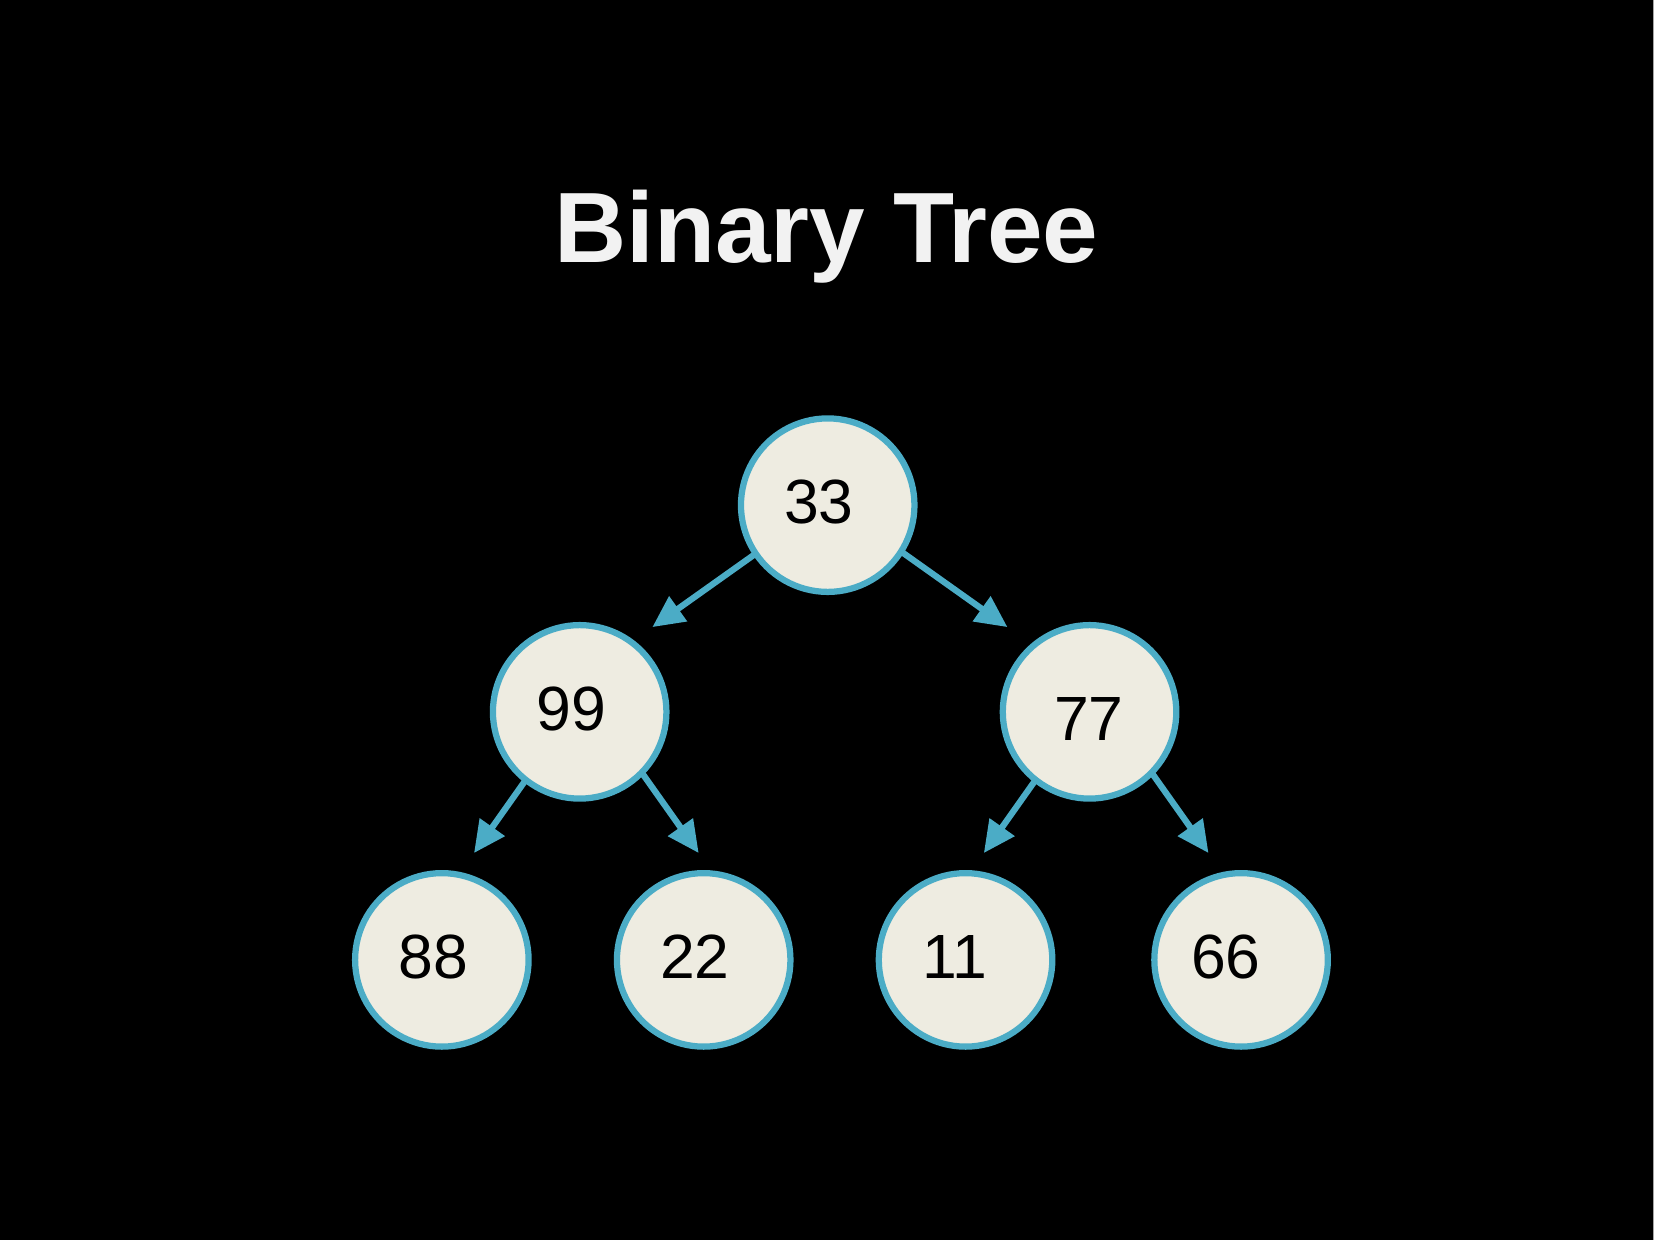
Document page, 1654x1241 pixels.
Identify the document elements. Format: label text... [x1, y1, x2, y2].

text_box [385, 1026, 498, 1047]
text_box [1002, 625, 1162, 783]
text_box [1050, 789, 1130, 799]
text_box 33 [769, 446, 904, 542]
text_box 88 [383, 900, 558, 1026]
text_box 66 [1176, 900, 1302, 997]
text_box [878, 873, 1029, 1024]
text_box [616, 873, 767, 1024]
text_box 22 [645, 900, 819, 1054]
text_box [355, 873, 505, 1024]
text_box [523, 778, 636, 799]
text_box 99 [521, 652, 685, 778]
text_box Binary Tree [145, 64, 1508, 381]
text_box [740, 418, 915, 592]
text_box [1042, 918, 1053, 1001]
text_box 77 [1039, 663, 1213, 789]
text_box [909, 1026, 1022, 1047]
text_box [492, 625, 643, 776]
text_box 11 [907, 900, 1042, 1026]
text_box [1154, 873, 1328, 1047]
